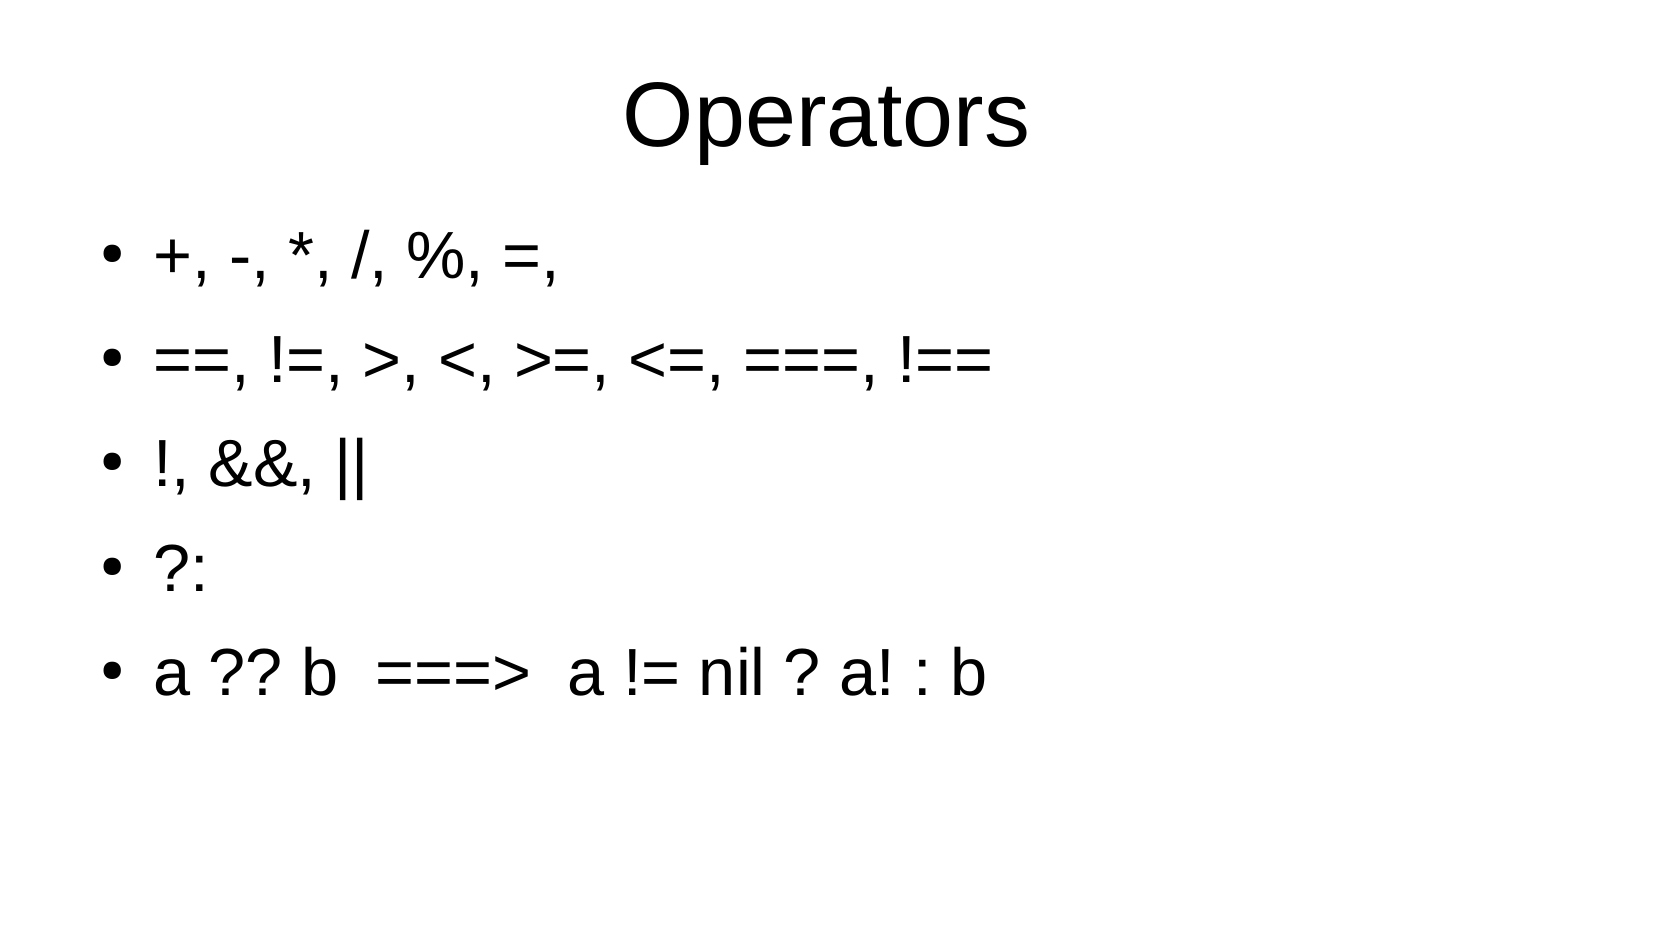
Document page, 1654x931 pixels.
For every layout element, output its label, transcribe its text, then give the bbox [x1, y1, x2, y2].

list +, -, *, /, %, =, ==, !=, >, <, >=, <=, ===, !== !, &&, || ?: a ?? b ===> a != nil ? a! : b [82, 217, 1571, 758]
title Operators [82, 37, 1571, 193]
